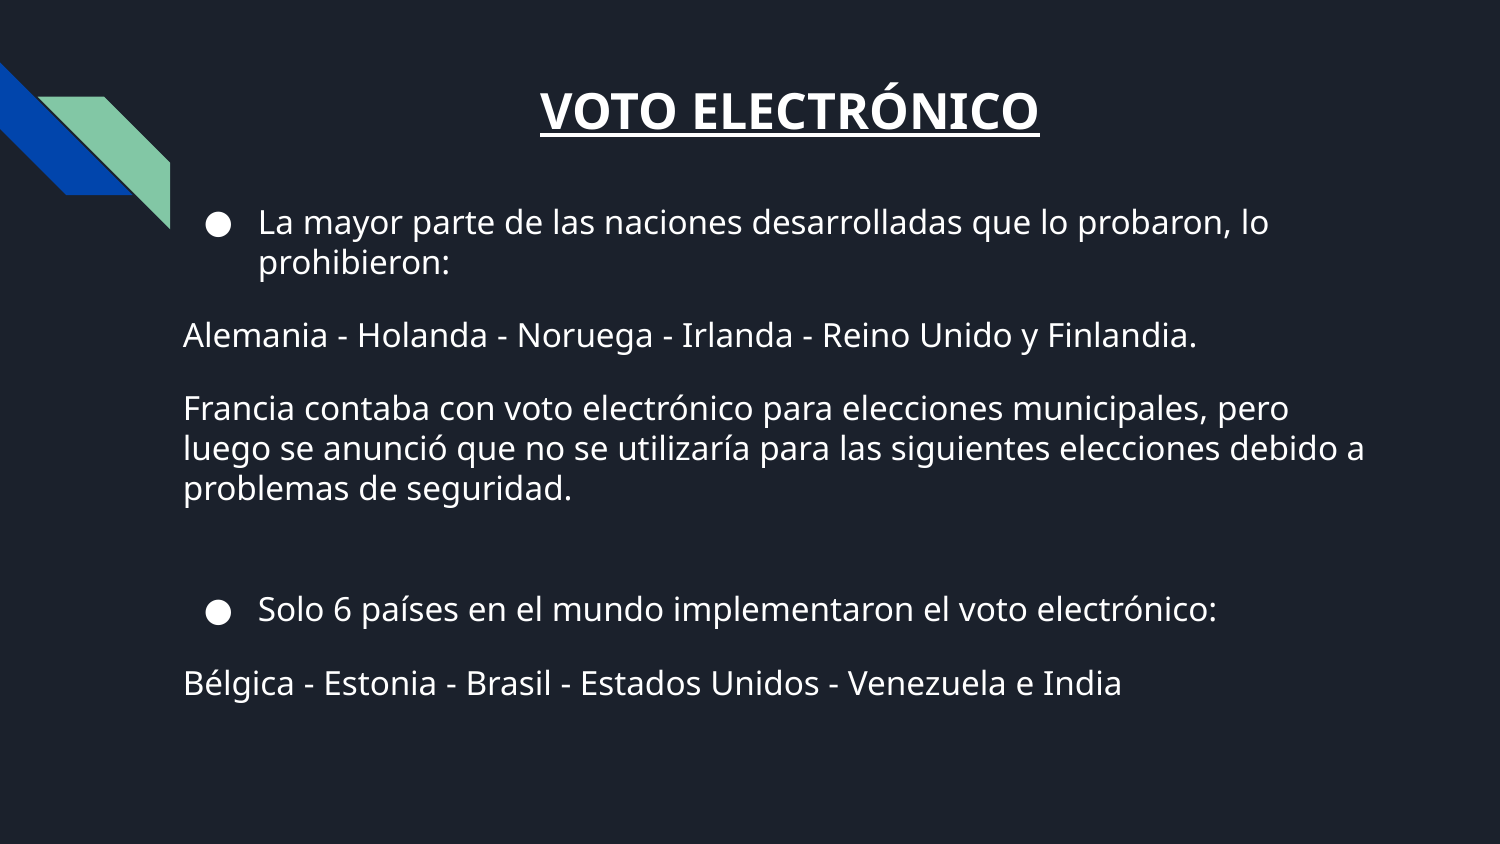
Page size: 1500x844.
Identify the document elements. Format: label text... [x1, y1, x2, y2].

title VOTO ELECTRÓNICO [212, 64, 1368, 185]
list La mayor parte de las naciones desarrolladas que lo probaron, lo prohibieron: Alemania - Holanda - Noruega - Irlanda - Reino Unido y Finlandia. Francia contaba con voto electrónico para elecciones municipales, pero luego se anunció que no se utilizaría para las siguientes elecciones debido a problemas de seguridad. Solo 6 países en el mundo implementaron el voto electrónico: Bélgica - Estonia - Brasil - Estados Unidos - Venezuela e India [167, 185, 1395, 737]
